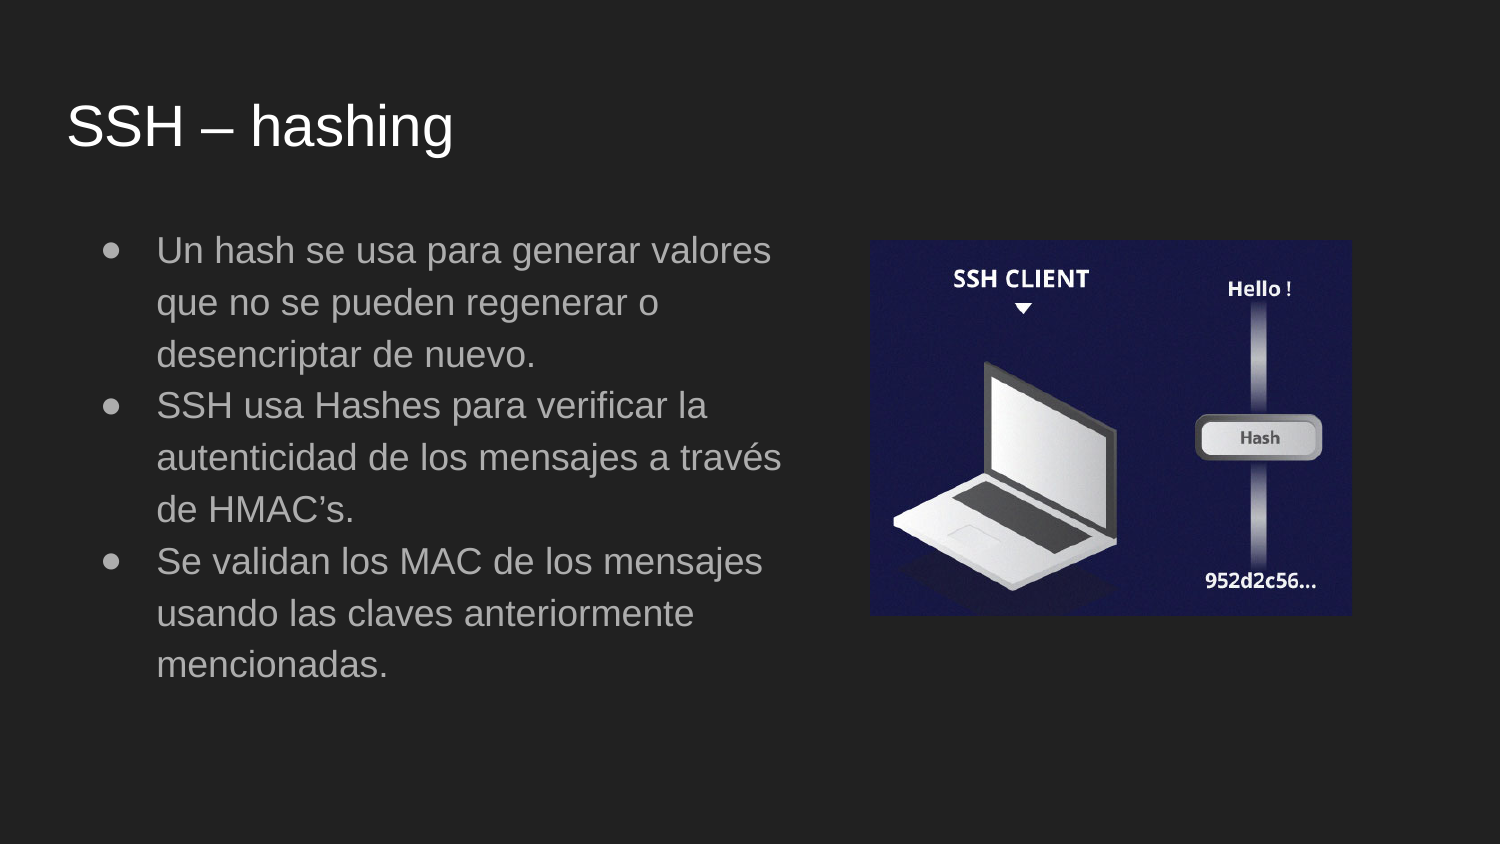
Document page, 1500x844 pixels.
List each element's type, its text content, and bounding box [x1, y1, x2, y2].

title SSH – hashing [51, 72, 1449, 167]
picture [870, 240, 1353, 616]
list Un hash se usa para generar valores que no se pueden regenerar o desencriptar de nuevo. SSH usa Hashes para verificar la autenticidad de los mensajes a través de HMAC’s. Se validan los MAC de los mensajes usando las claves anteriormente mencionadas. [66, 204, 811, 766]
